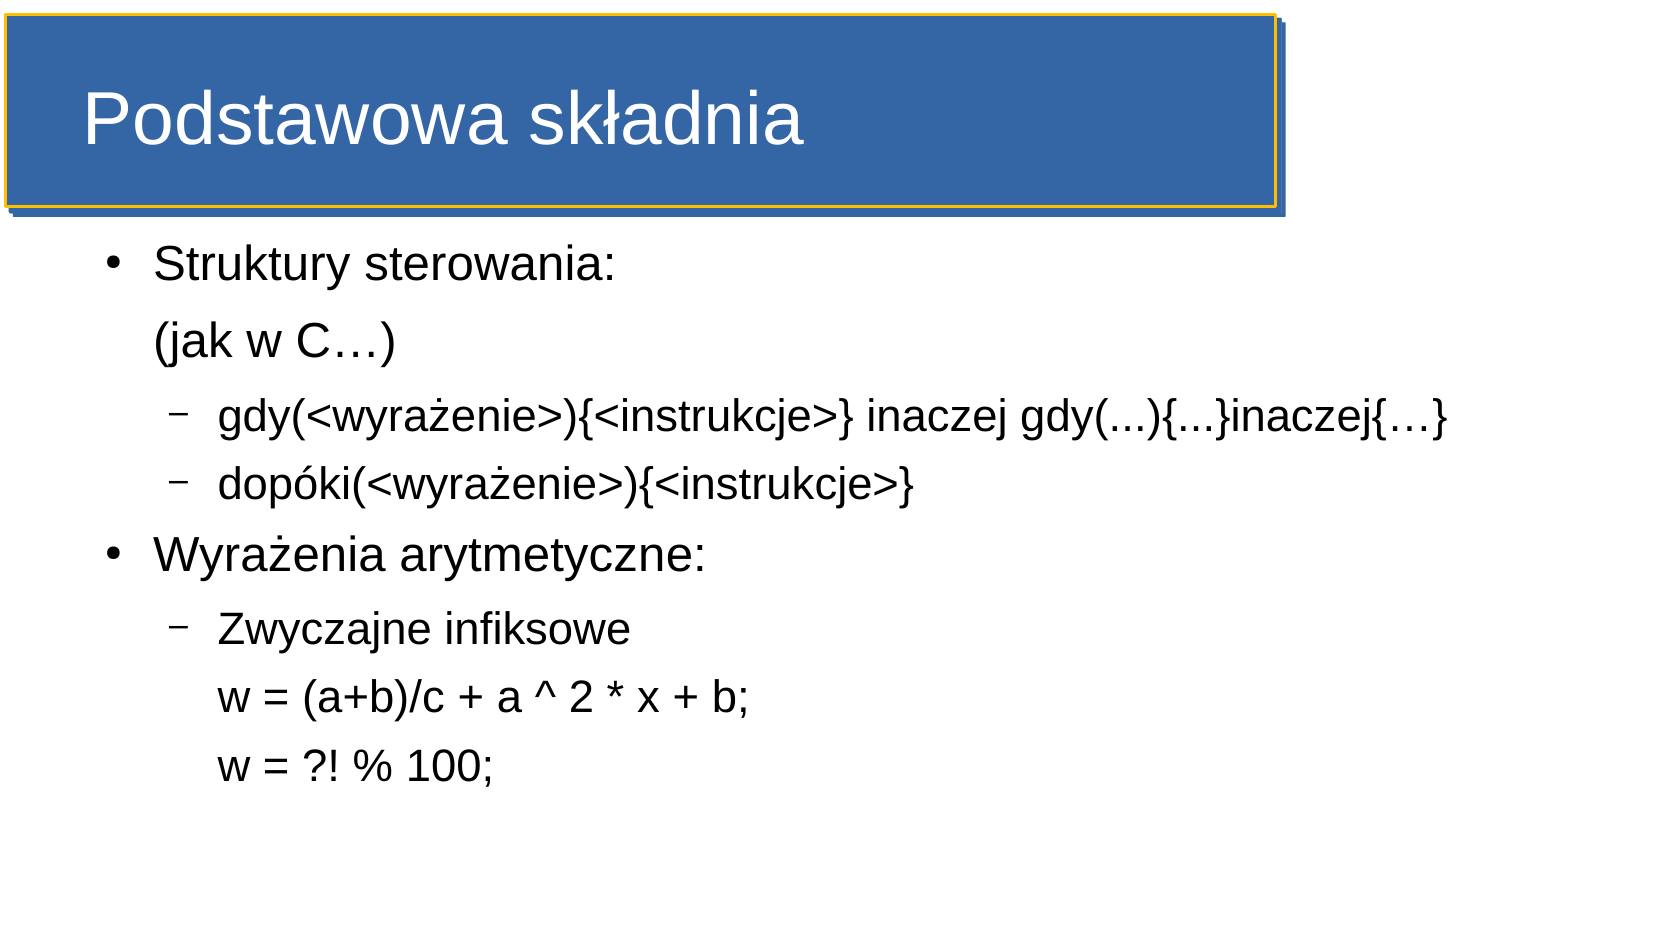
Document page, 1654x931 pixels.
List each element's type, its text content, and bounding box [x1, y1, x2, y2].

list Struktury sterowania: (jak w C…) gdy(<wyrażenie>){<instrukcje>} inaczej gdy(...){...}inaczej{…} dopóki(<wyrażenie>){<instrukcje>} Wyrażenia arytmetyczne: Zwyczajne infiksowe w = (a+b)/c + a ^ 2 * x + b; w = ?! % 100; [88, 236, 1565, 798]
title Podstawowa składnia [82, 44, 1235, 192]
